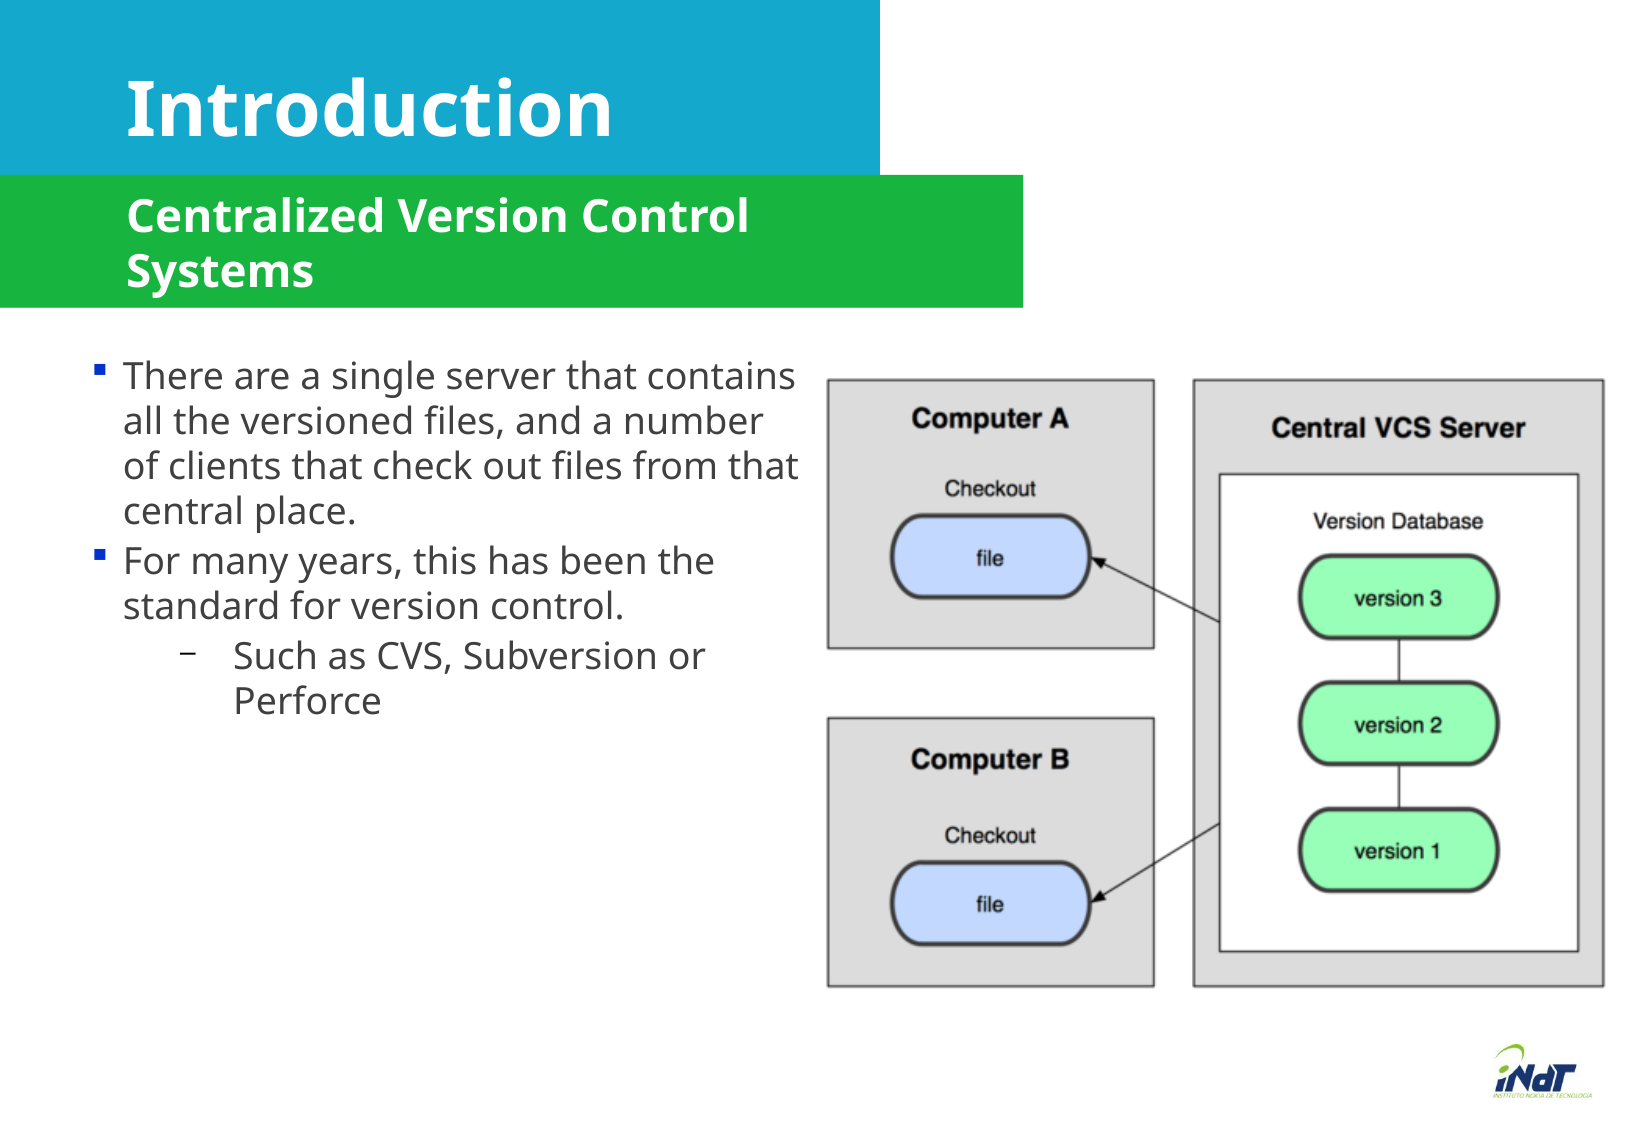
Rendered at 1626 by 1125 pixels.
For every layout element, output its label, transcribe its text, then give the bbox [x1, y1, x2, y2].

picture [825, 377, 1607, 991]
picture [1493, 1044, 1592, 1098]
title Introduction [0, 0, 880, 174]
list There are a single server that contains all the versioned files, and a number of clients that check out files from that central place. For many years, this has been the standard for version control. Such as CVS, Subversion or Perforce [0, 308, 826, 1089]
text_box Centralized Version Control Systems [0, 174, 1024, 308]
